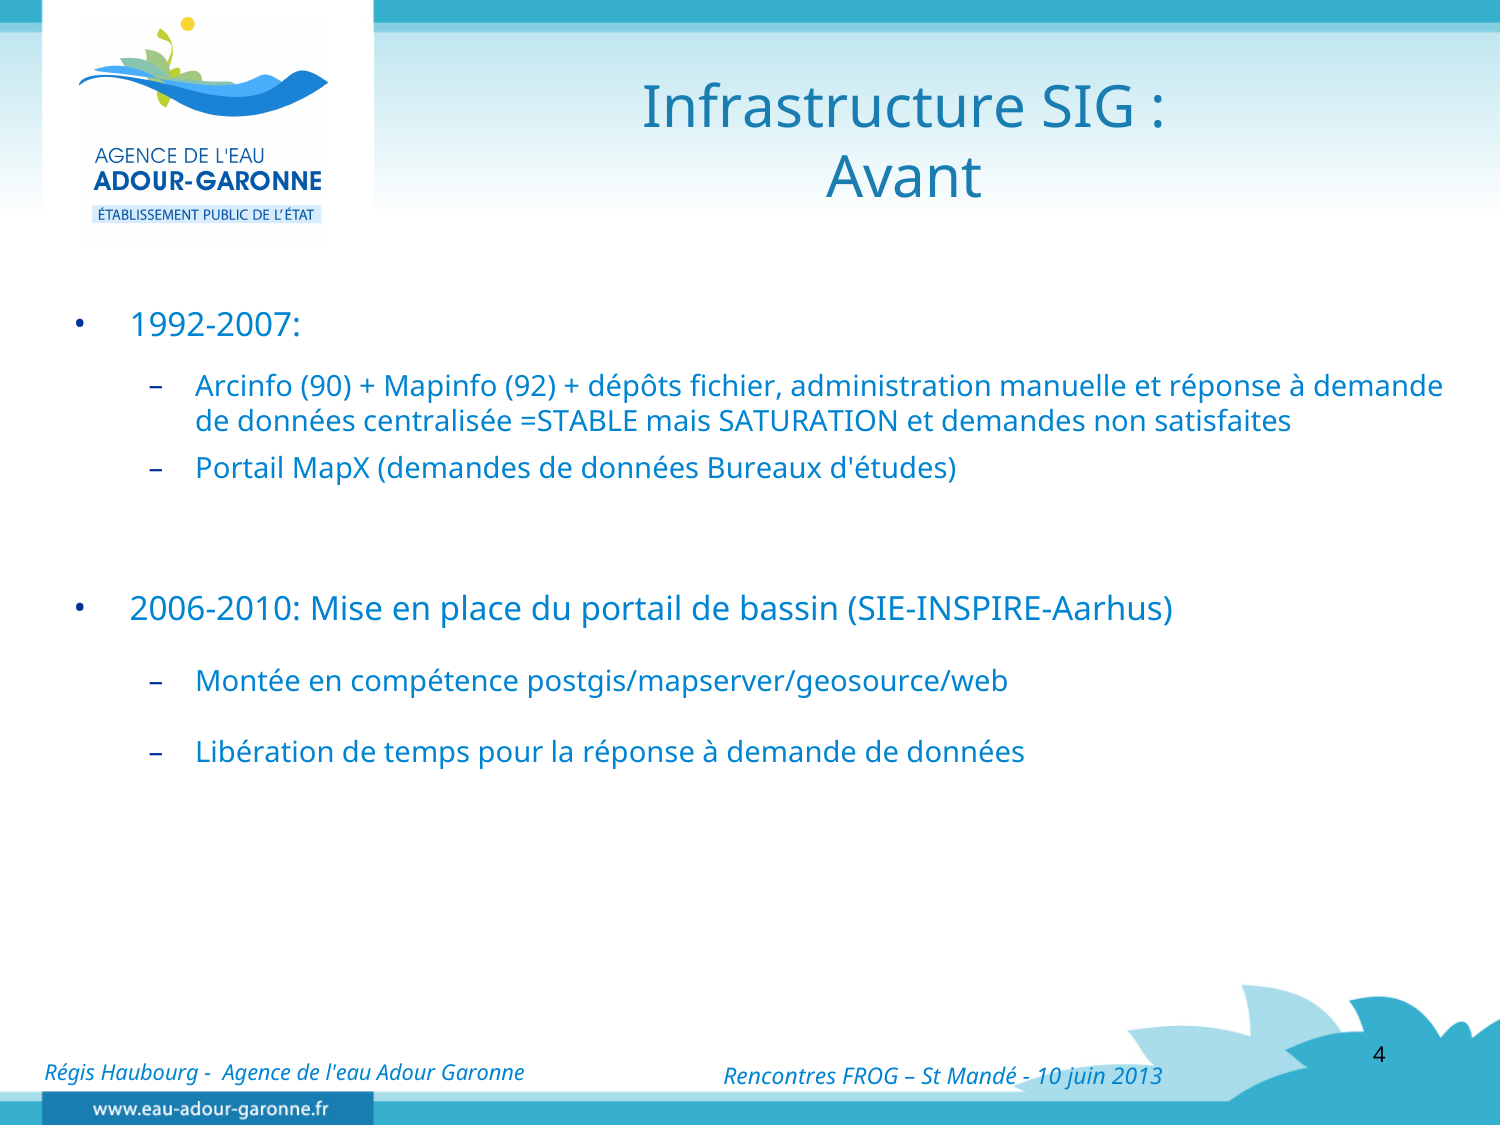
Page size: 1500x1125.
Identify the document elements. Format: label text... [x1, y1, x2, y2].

picture [0, 0, 1500, 1125]
title Infrastructure SIG : Avant [383, 45, 1426, 233]
list 1992-2007: Arcinfo (90) + Mapinfo (92) + dépôts fichier, administration manuelle et réponse à demande de données centralisée =STABLE mais SATURATION et demandes non satisfaites Portail MapX (demandes de données Bureaux d'études) 2006-2010: Mise en place du portail de bassin (SIE-INSPIRE-Aarhus) Montée en compétence postgis/mapserver/geosource/web Libération de temps pour la réponse à demande de données [58, 295, 1477, 1039]
